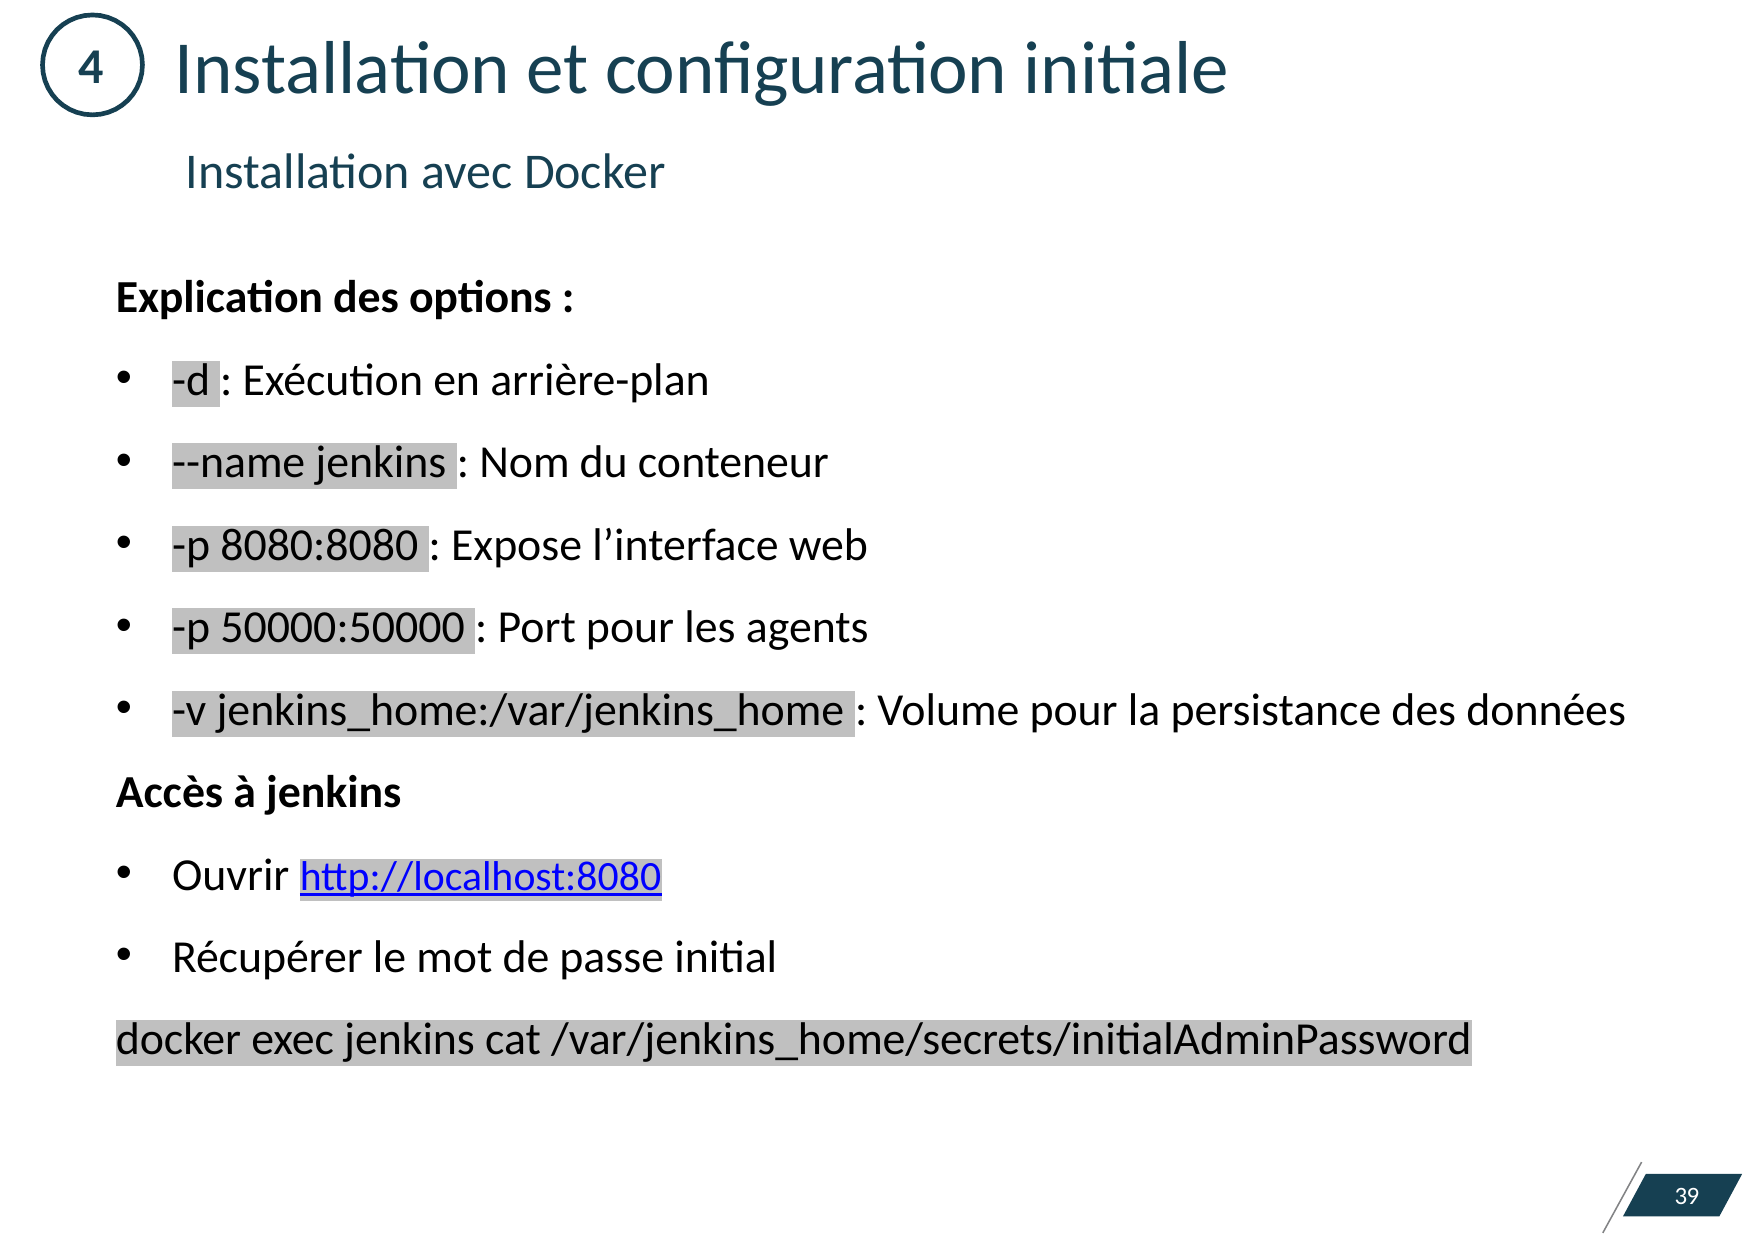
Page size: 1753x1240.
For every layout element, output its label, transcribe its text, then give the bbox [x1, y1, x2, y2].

slide_number <number> [1661, 1177, 1718, 1240]
text_box Explication des options : -d : Exécution en arrière-plan --name jenkins : Nom du conteneur -p 8080:8080 : Expose l’interface web -p 50000:50000 : Port pour les agents -v jenkins_home:/var/jenkins_home : Volume pour la persistance des données Accès à jenkins Ouvrir http://localhost:8080 Récupérer le mot de passe initial docker exec jenkins cat /var/jenkins_home/secrets/initialAdminPassword [100, 232, 1727, 1154]
text_box Installation avec Docker [170, 131, 1127, 207]
text_box 4 [76, 31, 109, 94]
title Installation et configuration initiale [172, 16, 1580, 226]
